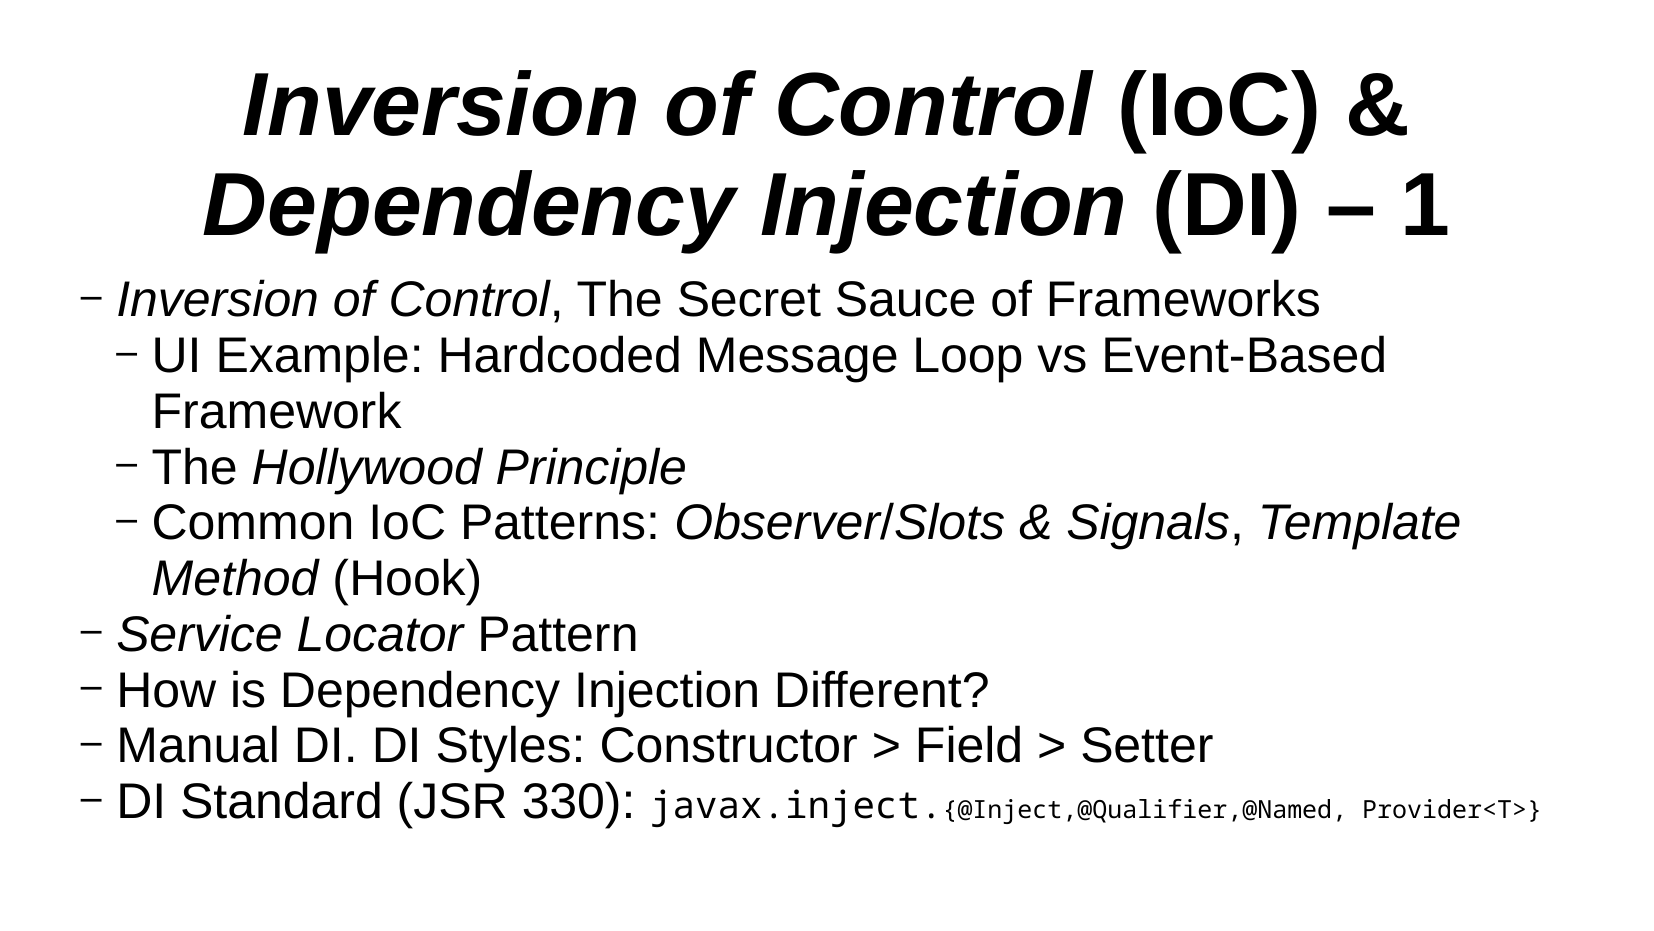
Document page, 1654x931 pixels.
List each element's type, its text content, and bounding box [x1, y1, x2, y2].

subtitle Inversion of Control, The Secret Sauce of Frameworks UI Example: Hardcoded Message Loop vs Event-Based Framework The Hollywood Principle Common IoC Patterns: Observer/Slots & Signals, Template Method (Hook) Service Locator Pattern How is Dependency Injection Different? Manual DI. DI Styles: Constructor > Field > Setter DI Standard (JSR 330): javax.inject.{@Inject,@Qualifier,@Named, Provider<T>} [80, 271, 1569, 872]
title Inversion of Control (IoC) & Dependency Injection (DI) – 1 [82, 54, 1571, 255]
